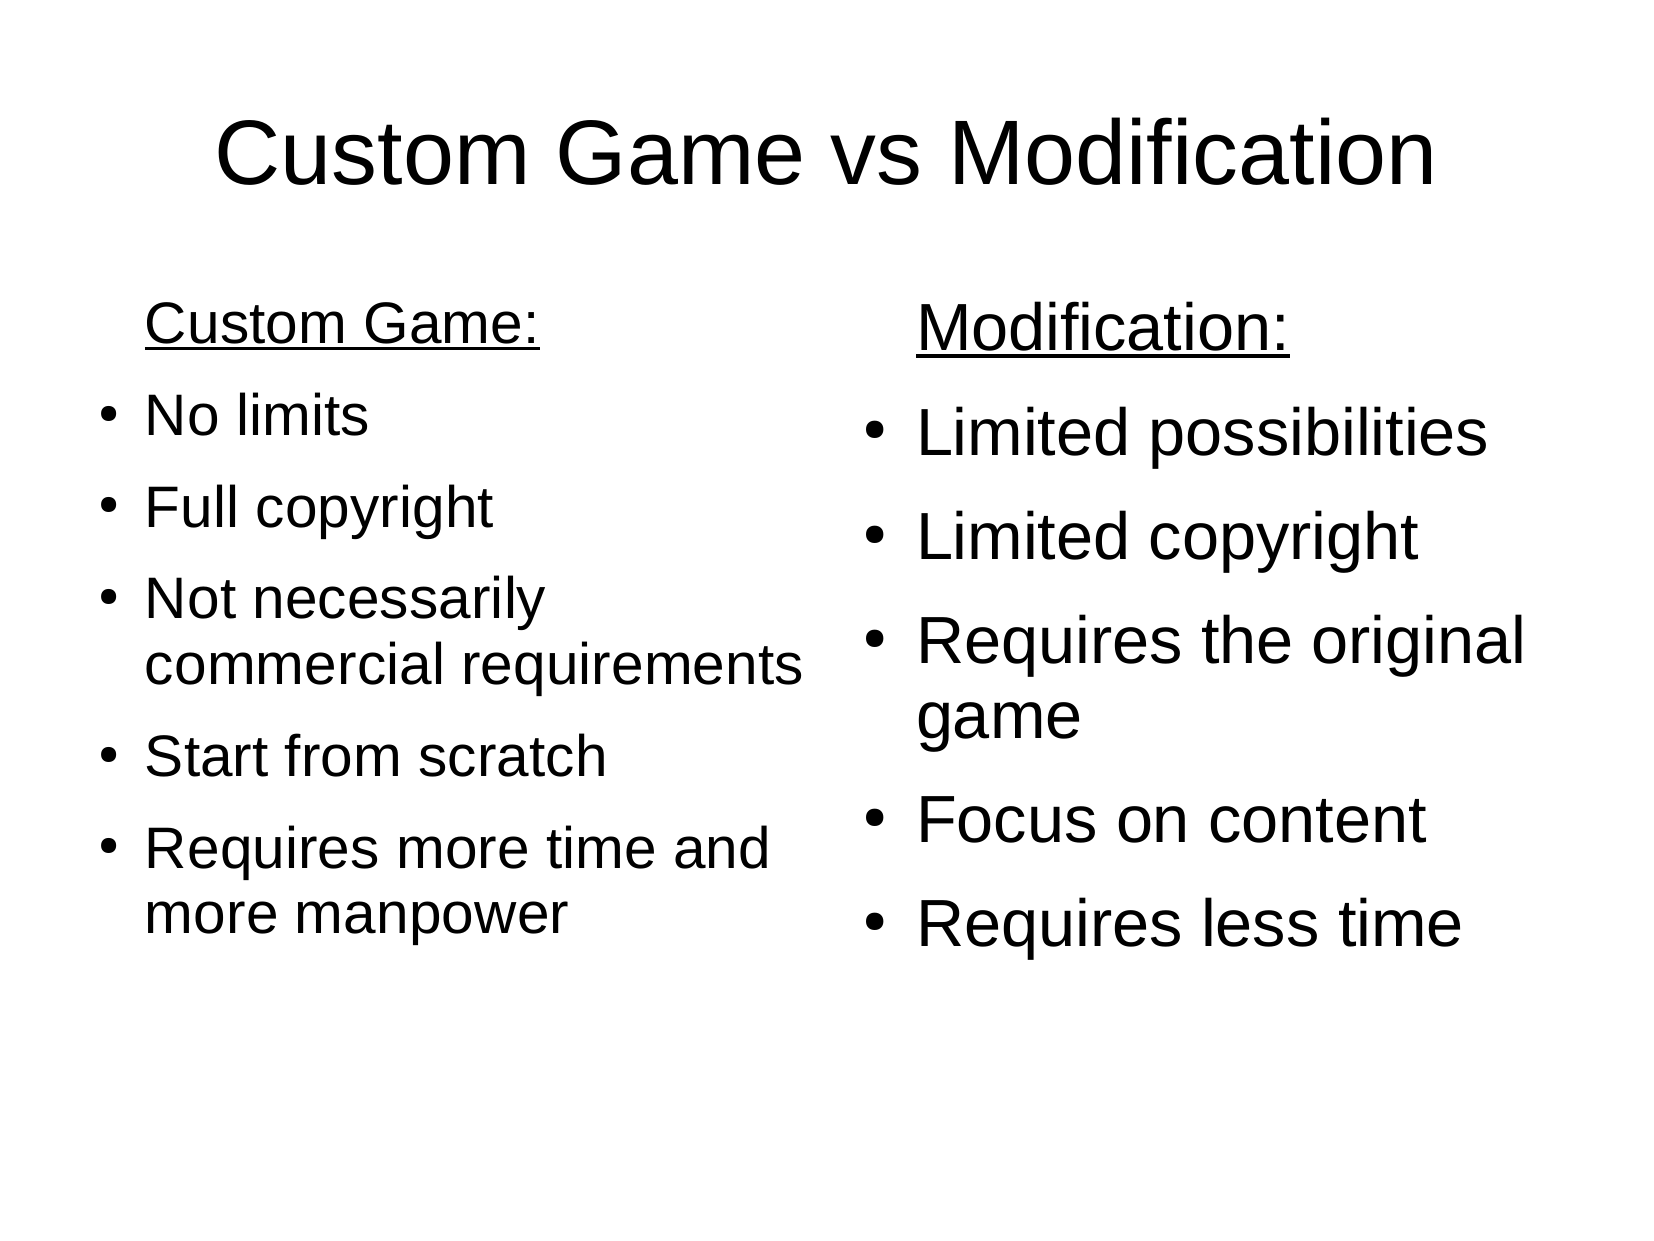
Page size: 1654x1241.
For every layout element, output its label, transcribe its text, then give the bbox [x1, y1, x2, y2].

list Custom Game: No limits Full copyright Not necessarily commercial requirements Start from scratch Requires more time and more manpower [82, 290, 809, 1010]
title Custom Game vs Modification [82, 49, 1571, 257]
list Modification: Limited possibilities Limited copyright Requires the original game Focus on content Requires less time [845, 290, 1572, 1010]
